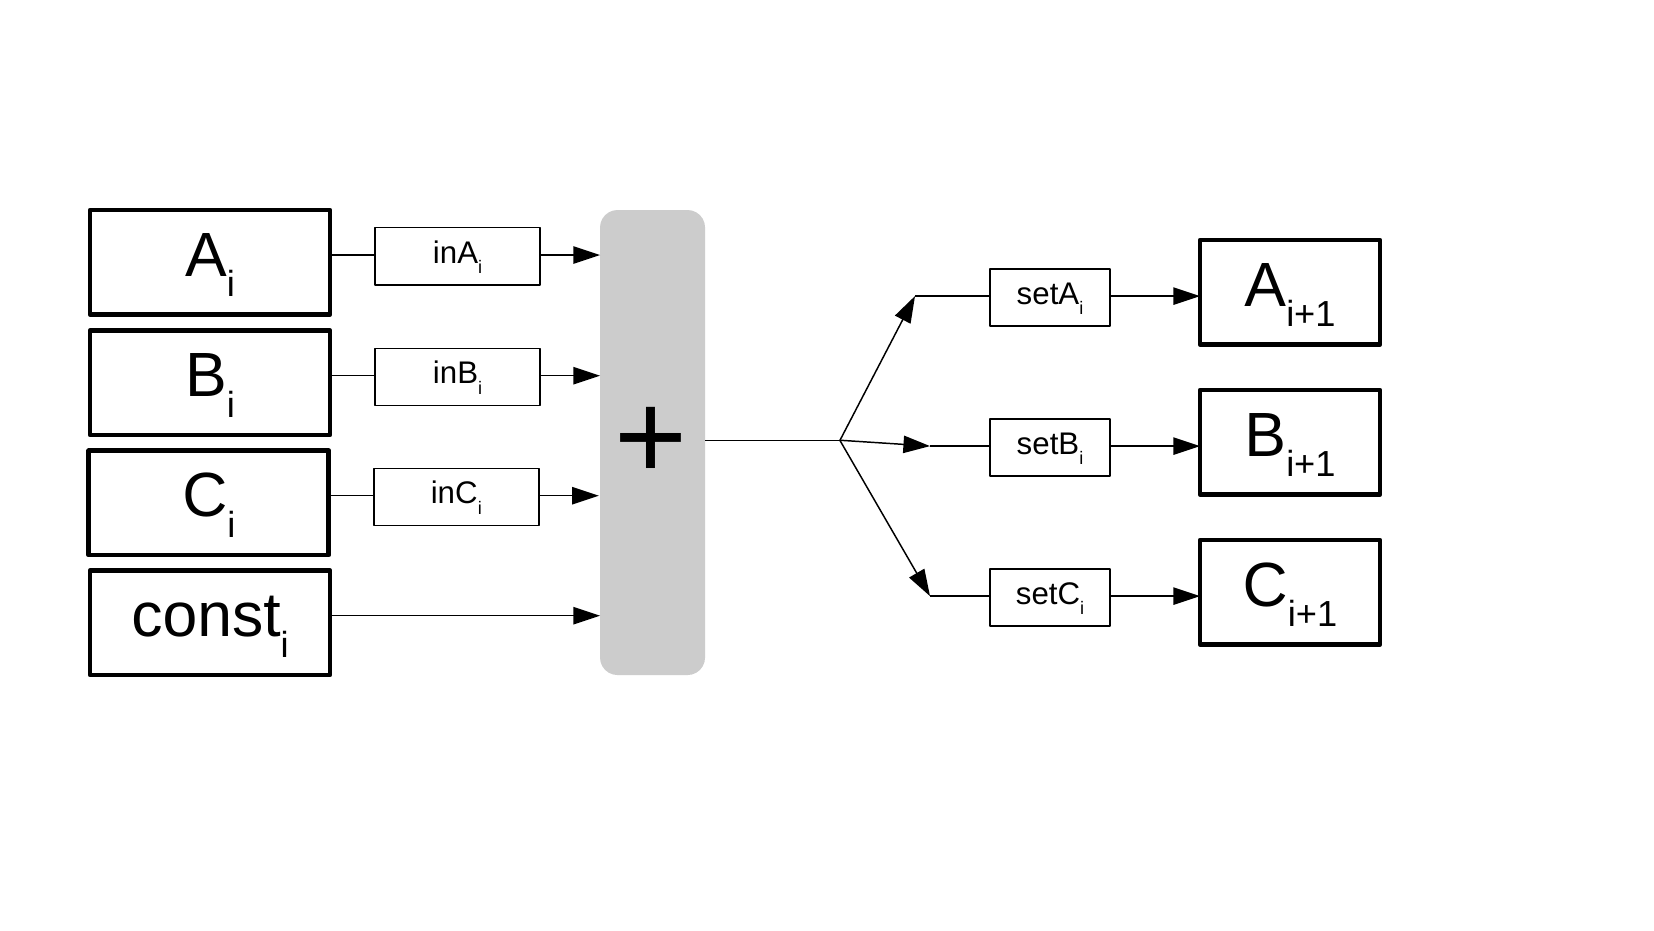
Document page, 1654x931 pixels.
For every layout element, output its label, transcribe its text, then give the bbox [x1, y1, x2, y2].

text_box Ci [88, 450, 329, 556]
text_box Ai+1 [1200, 240, 1381, 345]
text_box setAi [990, 268, 1111, 326]
text_box Bi+1 [1200, 390, 1381, 495]
text_box inAi [375, 227, 541, 285]
text_box [600, 210, 706, 359]
text_box Ai [90, 210, 331, 315]
text_box setCi [990, 568, 1111, 626]
text_box setBi [990, 418, 1111, 476]
text_box [600, 514, 706, 676]
text_box consti [90, 570, 331, 676]
text_box Ci+1 [1200, 540, 1381, 645]
text_box Bi [90, 330, 331, 436]
text_box + [600, 359, 706, 514]
text_box inCi [373, 468, 539, 526]
text_box inBi [375, 348, 541, 406]
